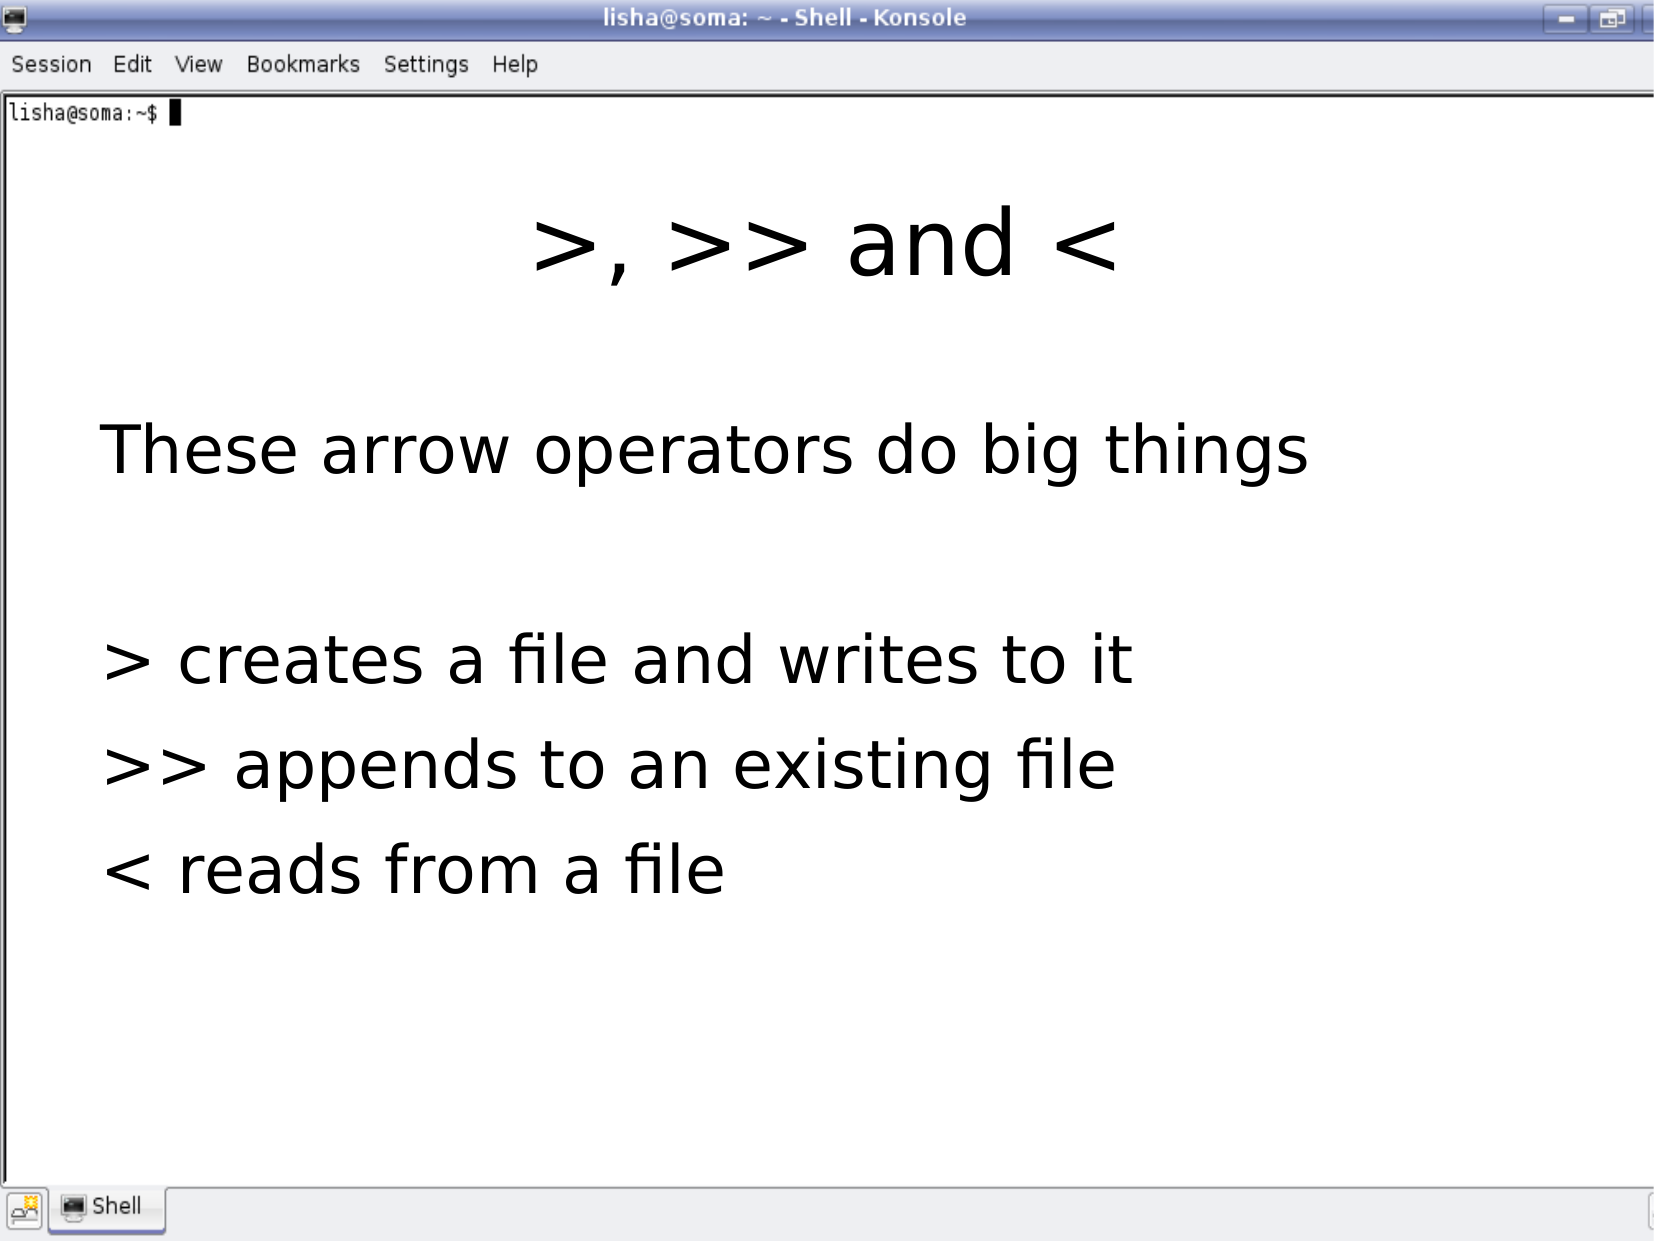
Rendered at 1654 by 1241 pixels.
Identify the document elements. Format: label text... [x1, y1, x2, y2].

title >, >> and < [82, 157, 1571, 331]
list These arrow operators do big things > creates a file and writes to it >> appends to an existing file < reads from a file [82, 412, 1571, 1095]
picture [0, 0, 1654, 1241]
